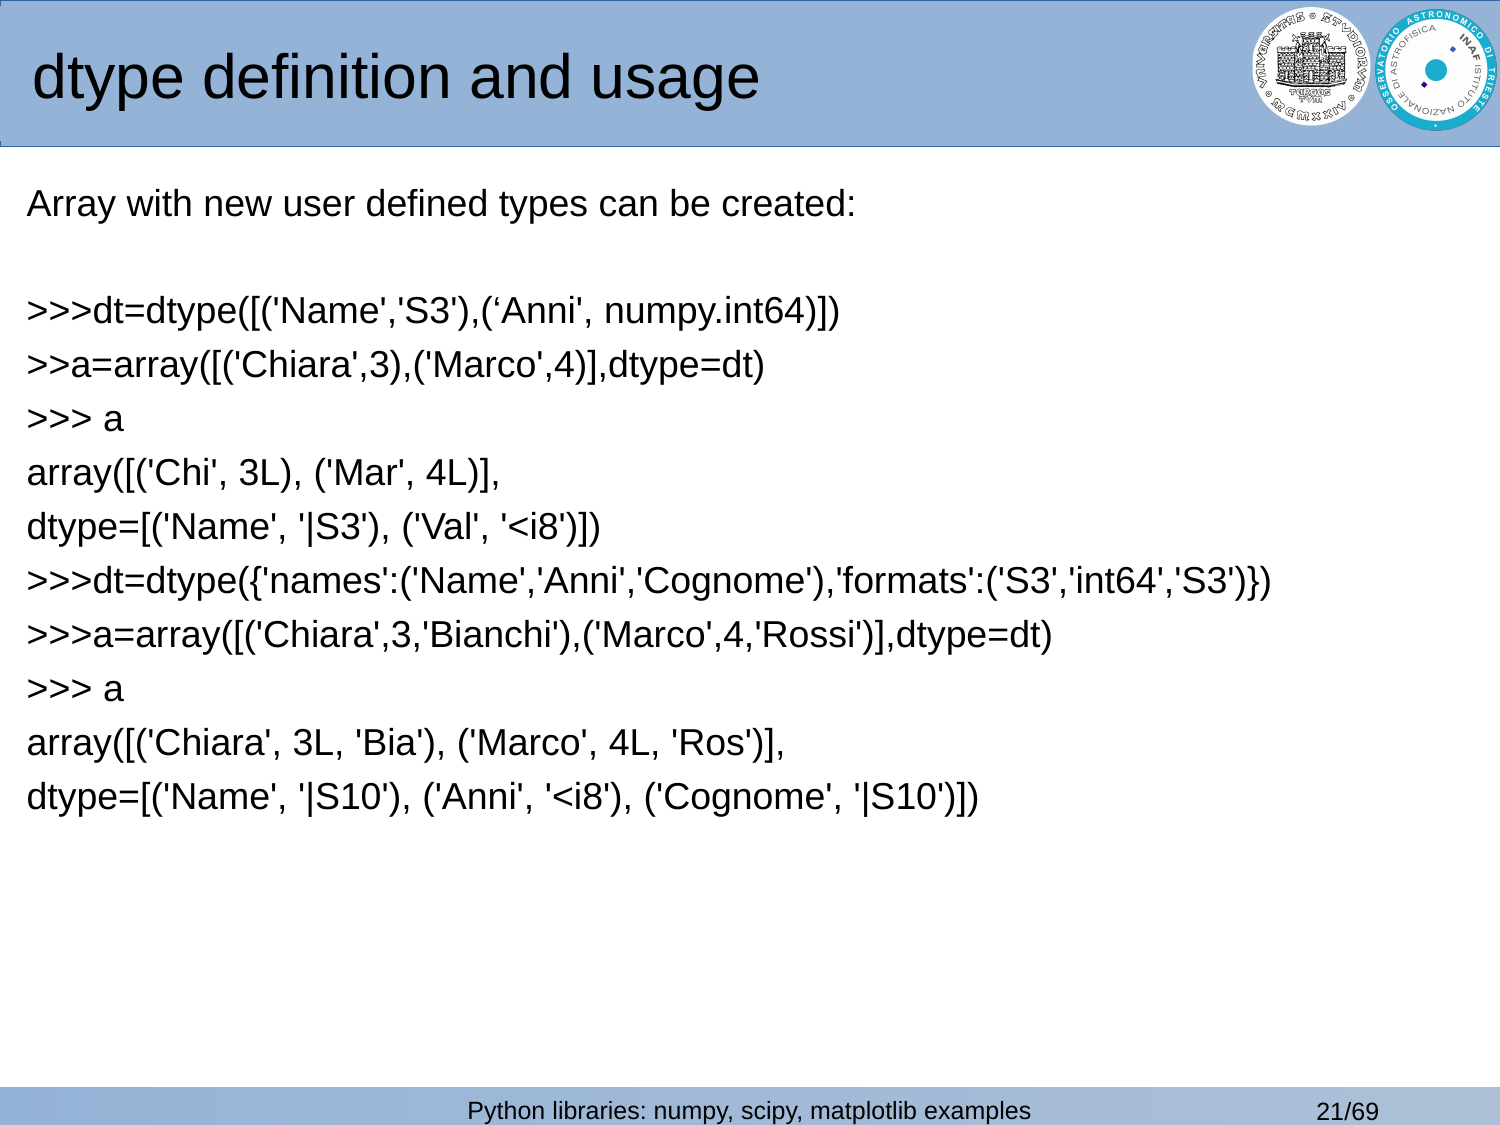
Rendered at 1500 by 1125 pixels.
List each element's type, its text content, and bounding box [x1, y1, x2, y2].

list Array with new user defined types can be created: >>>dt=dtype([('Name','S3'),(‘Anni', numpy.int64)]) >>a=array([('Chiara',3),('Marco',4)],dtype=dt) >>> a array([('Chi', 3L), ('Mar', 4L)], dtype=[('Name', '|S3'), ('Val', '<i8')]) >>>dt=dtype({'names':('Name','Anni','Cognome'),'formats':('S3','int64','S3')}) >>>a=array([('Chiara',3,'Bianchi'),('Marco',4,'Rossi')],dtype=dt) >>> a array([('Chiara', 3L, 'Bia'), ('Marco', 4L, 'Ros')], dtype=[('Name', '|S10'), ('Anni', '<i8'), ('Cognome', '|S10')]) [11, 170, 1500, 1072]
picture [1253, 0, 1500, 156]
text_box dtype definition and usage [0, 5, 1253, 141]
